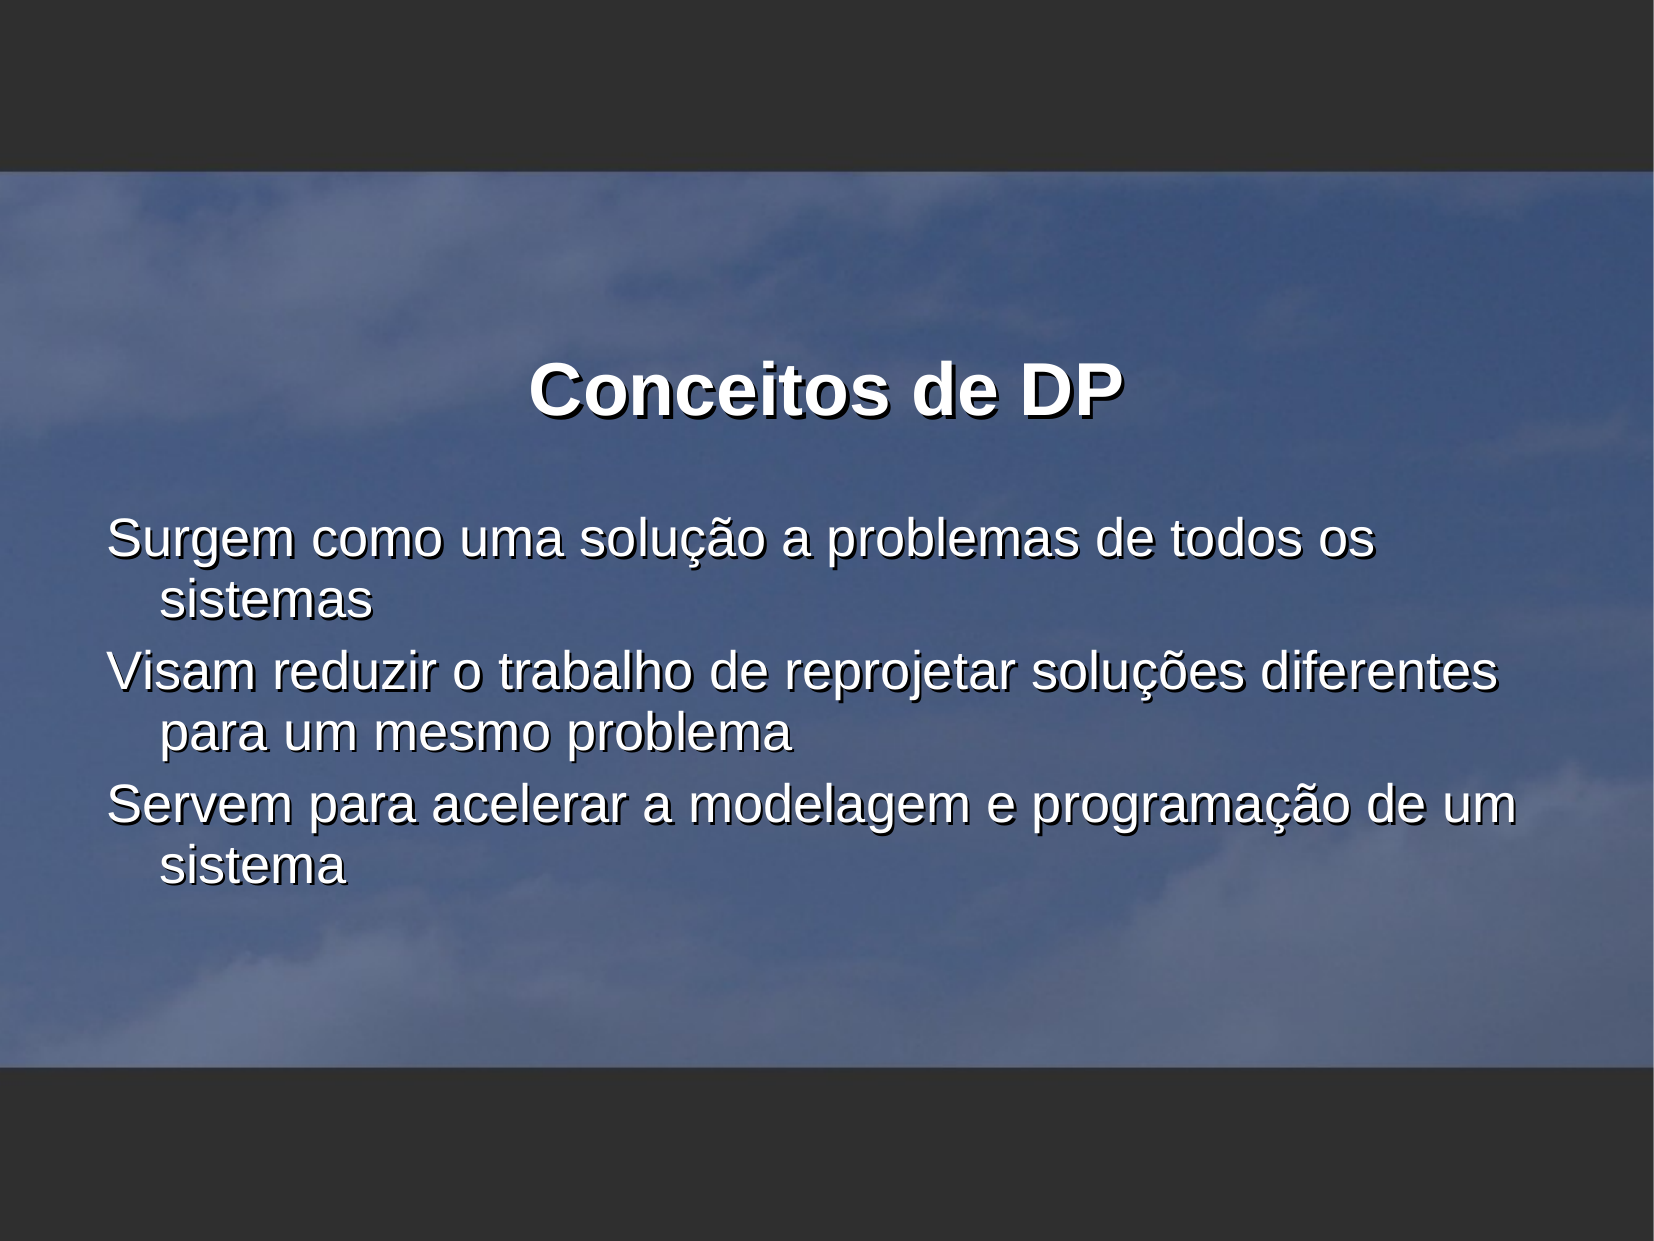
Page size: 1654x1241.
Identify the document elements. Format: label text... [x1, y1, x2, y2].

list Surgem como uma solução a problemas de todos os sistemas Visam reduzir o trabalho de reprojetar soluções diferentes para um mesmo problema Servem para acelerar a modelagem e programação de um sistema [88, 507, 1565, 895]
title Conceitos de DP [88, 308, 1565, 471]
picture [0, 0, 1654, 1241]
